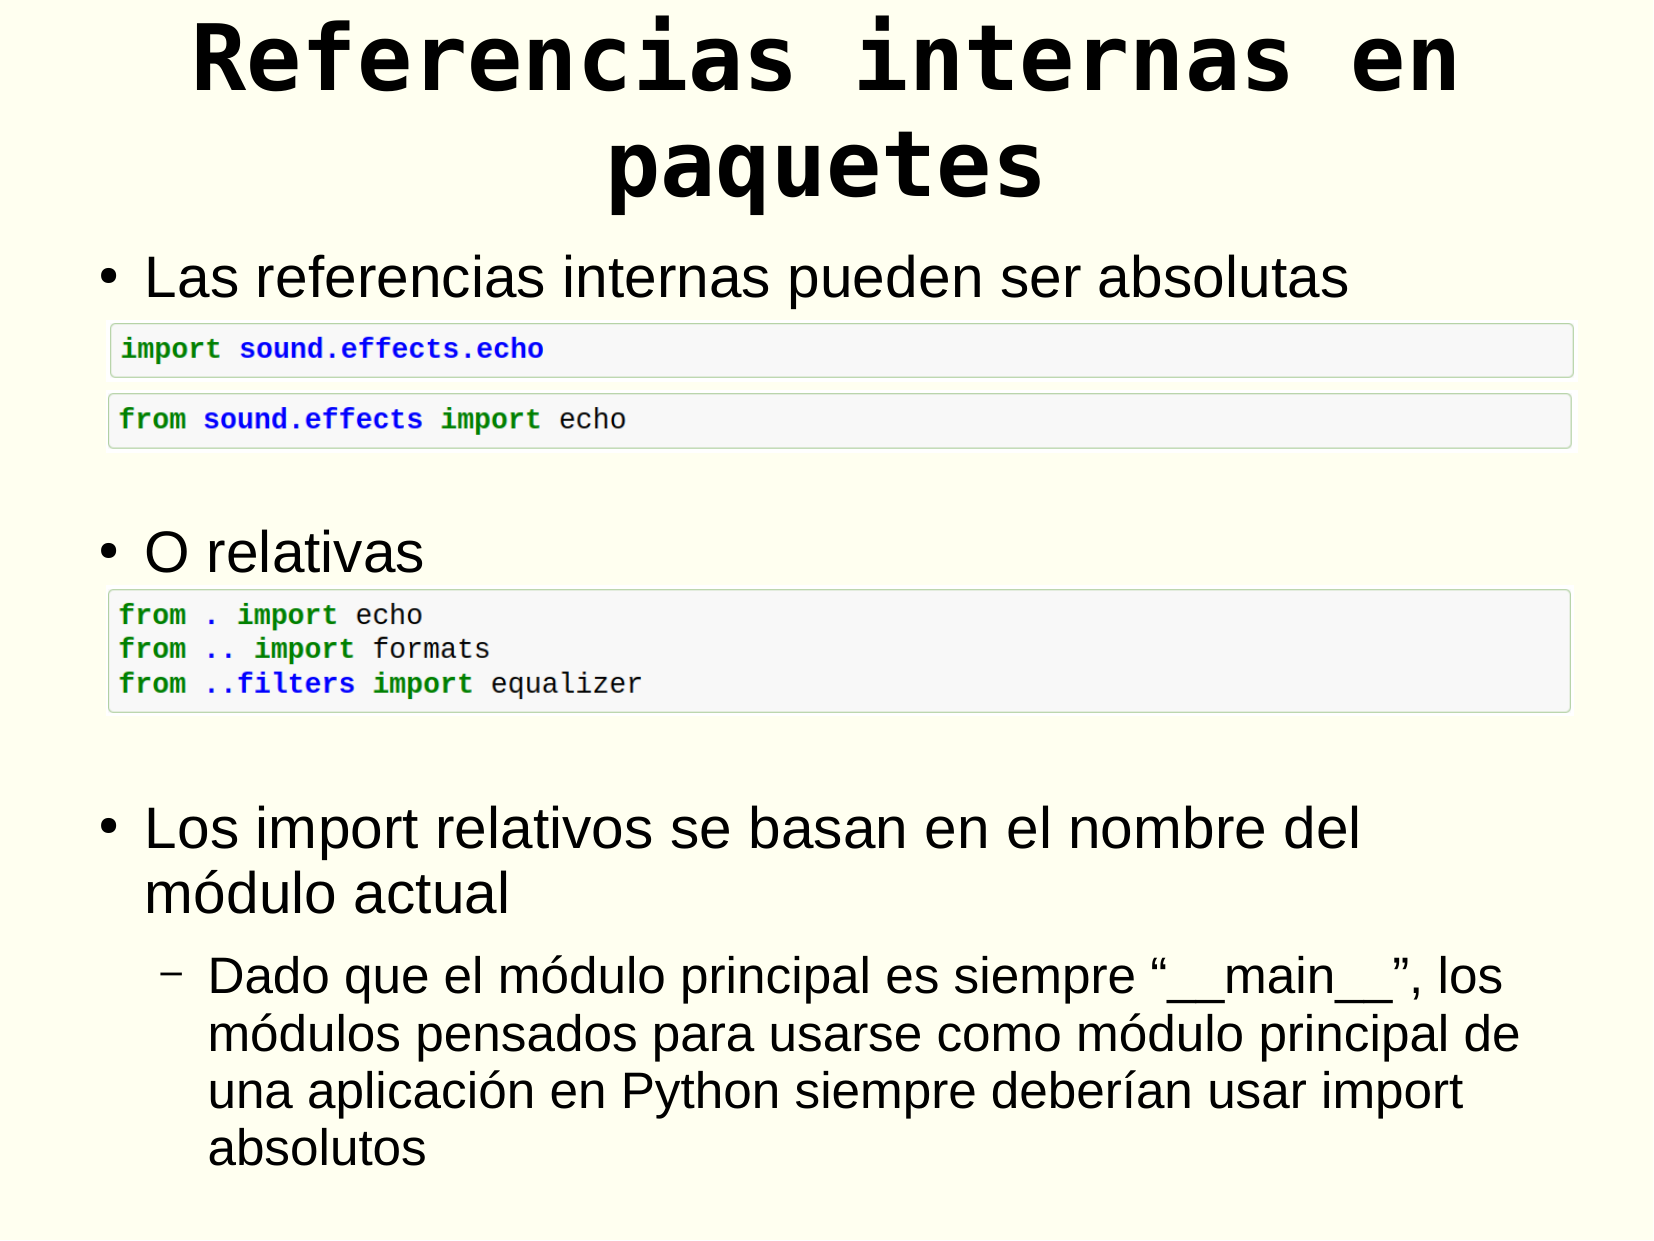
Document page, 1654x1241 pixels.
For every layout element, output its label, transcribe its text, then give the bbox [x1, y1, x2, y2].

picture [106, 585, 1574, 716]
title Referencias internas en paquetes [82, 4, 1571, 219]
picture [106, 390, 1578, 453]
list Las referencias internas pueden ser absolutas O relativas Los import relativos se basan en el nombre del módulo actual Dado que el módulo principal es siempre “__main__”, los módulos pensados para usarse como módulo principal de una aplicación en Python siempre deberían usar import absolutos [82, 244, 1571, 1178]
picture [106, 320, 1578, 382]
